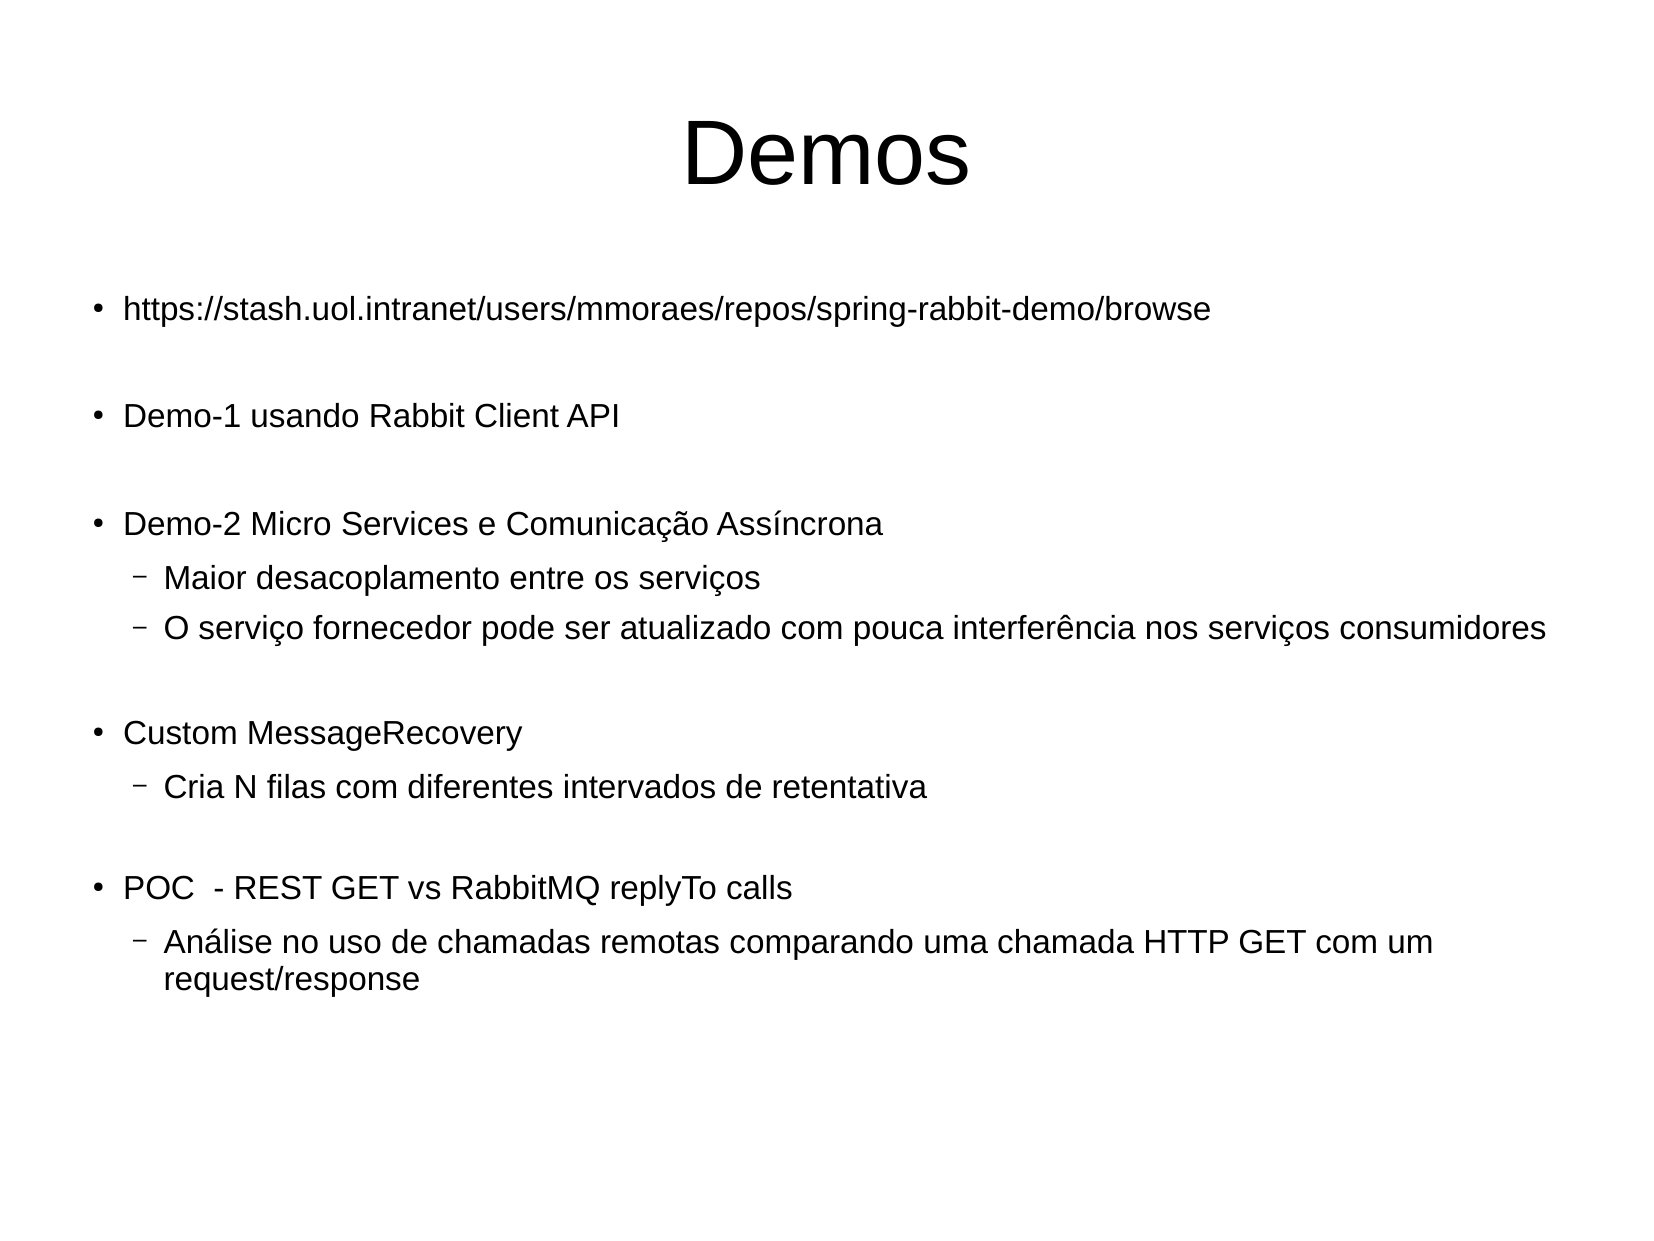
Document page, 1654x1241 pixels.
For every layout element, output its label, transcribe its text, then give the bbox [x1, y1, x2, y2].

list https://stash.uol.intranet/users/mmoraes/repos/spring-rabbit-demo/browse Demo-1 usando Rabbit Client API Demo-2 Micro Services e Comunicação Assíncrona Maior desacoplamento entre os serviços O serviço fornecedor pode ser atualizado com pouca interferência nos serviços consumidores Custom MessageRecovery Cria N filas com diferentes intervados de retentativa POC - REST GET vs RabbitMQ replyTo calls Análise no uso de chamadas remotas comparando uma chamada HTTP GET com um request/response [82, 290, 1571, 1010]
title Demos [82, 49, 1571, 257]
